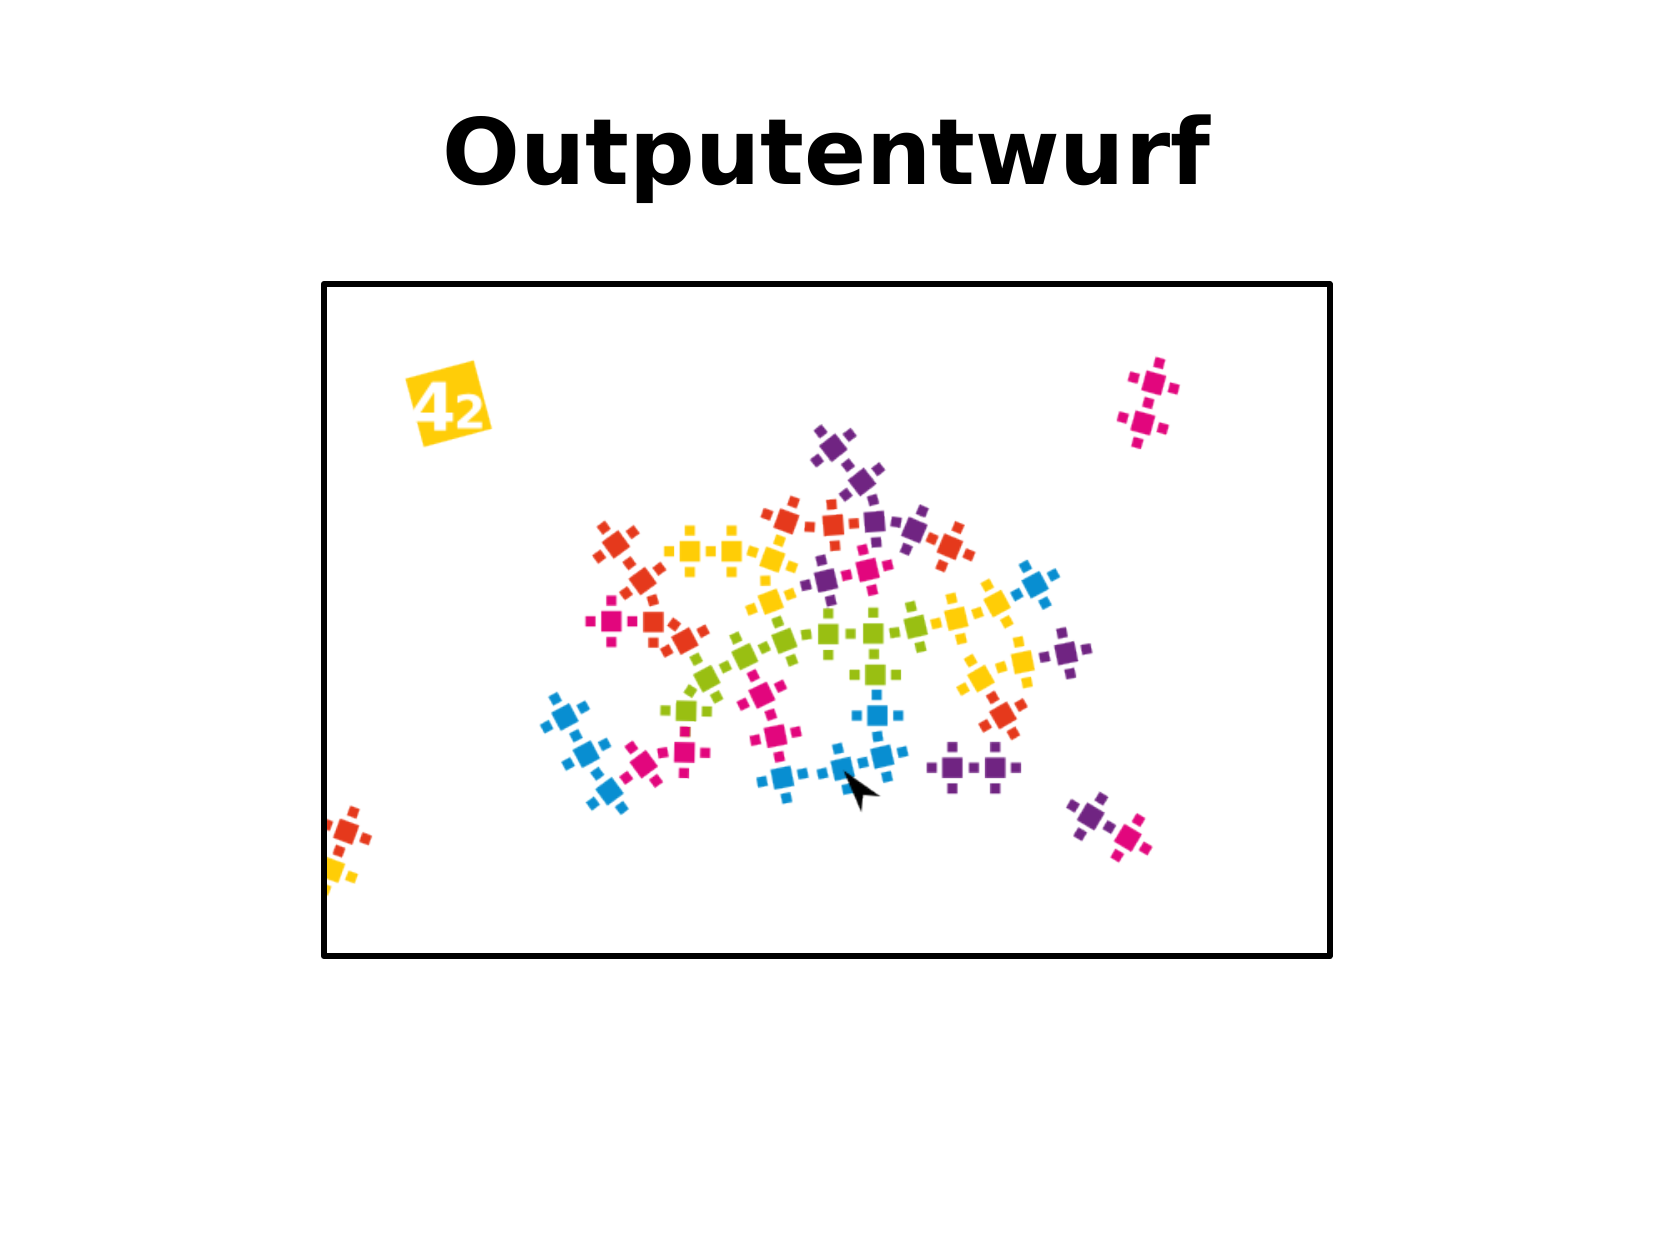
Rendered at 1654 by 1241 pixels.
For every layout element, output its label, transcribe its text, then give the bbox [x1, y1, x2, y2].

title Outputentwurf [82, 56, 1571, 250]
picture [326, 286, 1327, 954]
